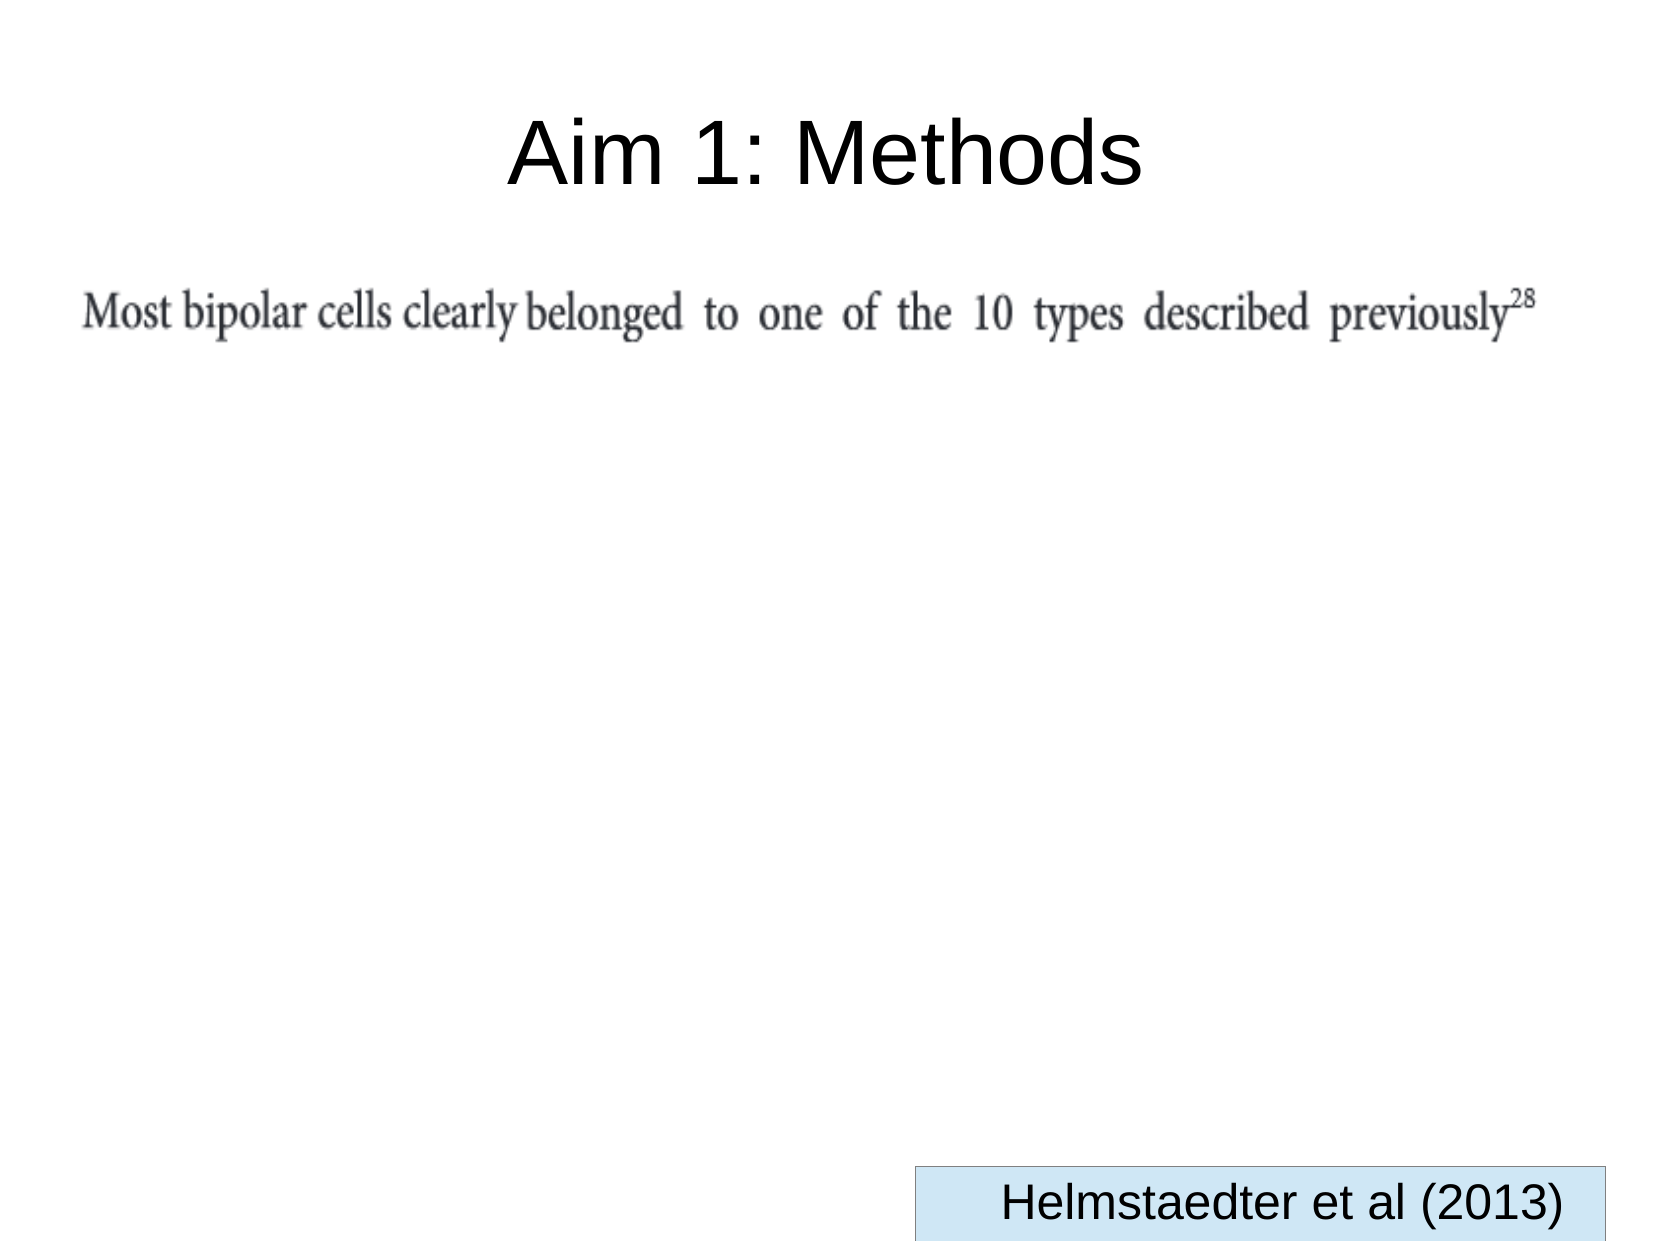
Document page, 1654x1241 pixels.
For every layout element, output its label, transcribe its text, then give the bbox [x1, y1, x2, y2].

title Aim 1: Methods [82, 49, 1571, 257]
picture [74, 284, 1545, 345]
text_box Helmstaedter et al (2013) [915, 1166, 1606, 1241]
